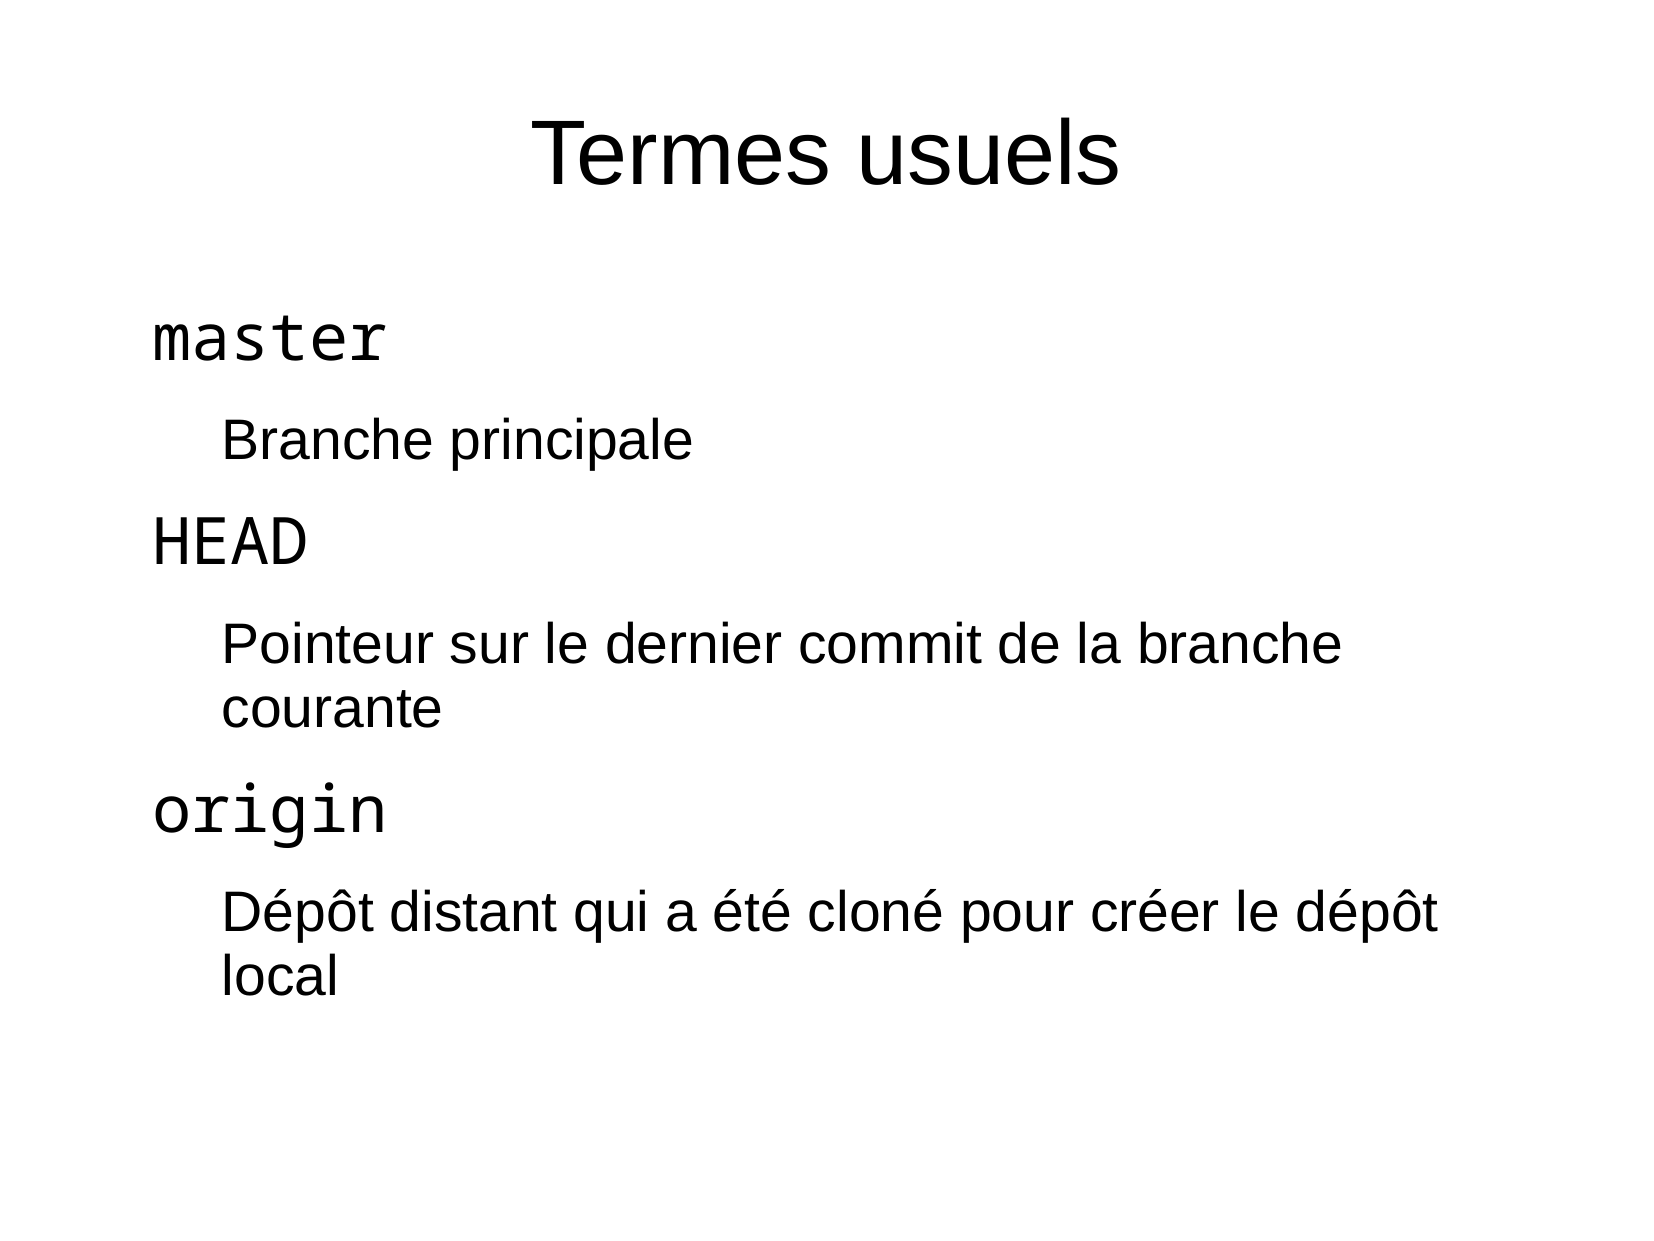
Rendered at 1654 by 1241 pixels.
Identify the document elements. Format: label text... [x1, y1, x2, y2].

list master Branche principale HEAD Pointeur sur le dernier commit de la branche courante origin Dépôt distant qui a été cloné pour créer le dépôt local [82, 290, 1538, 1010]
title Termes usuels [82, 49, 1571, 257]
